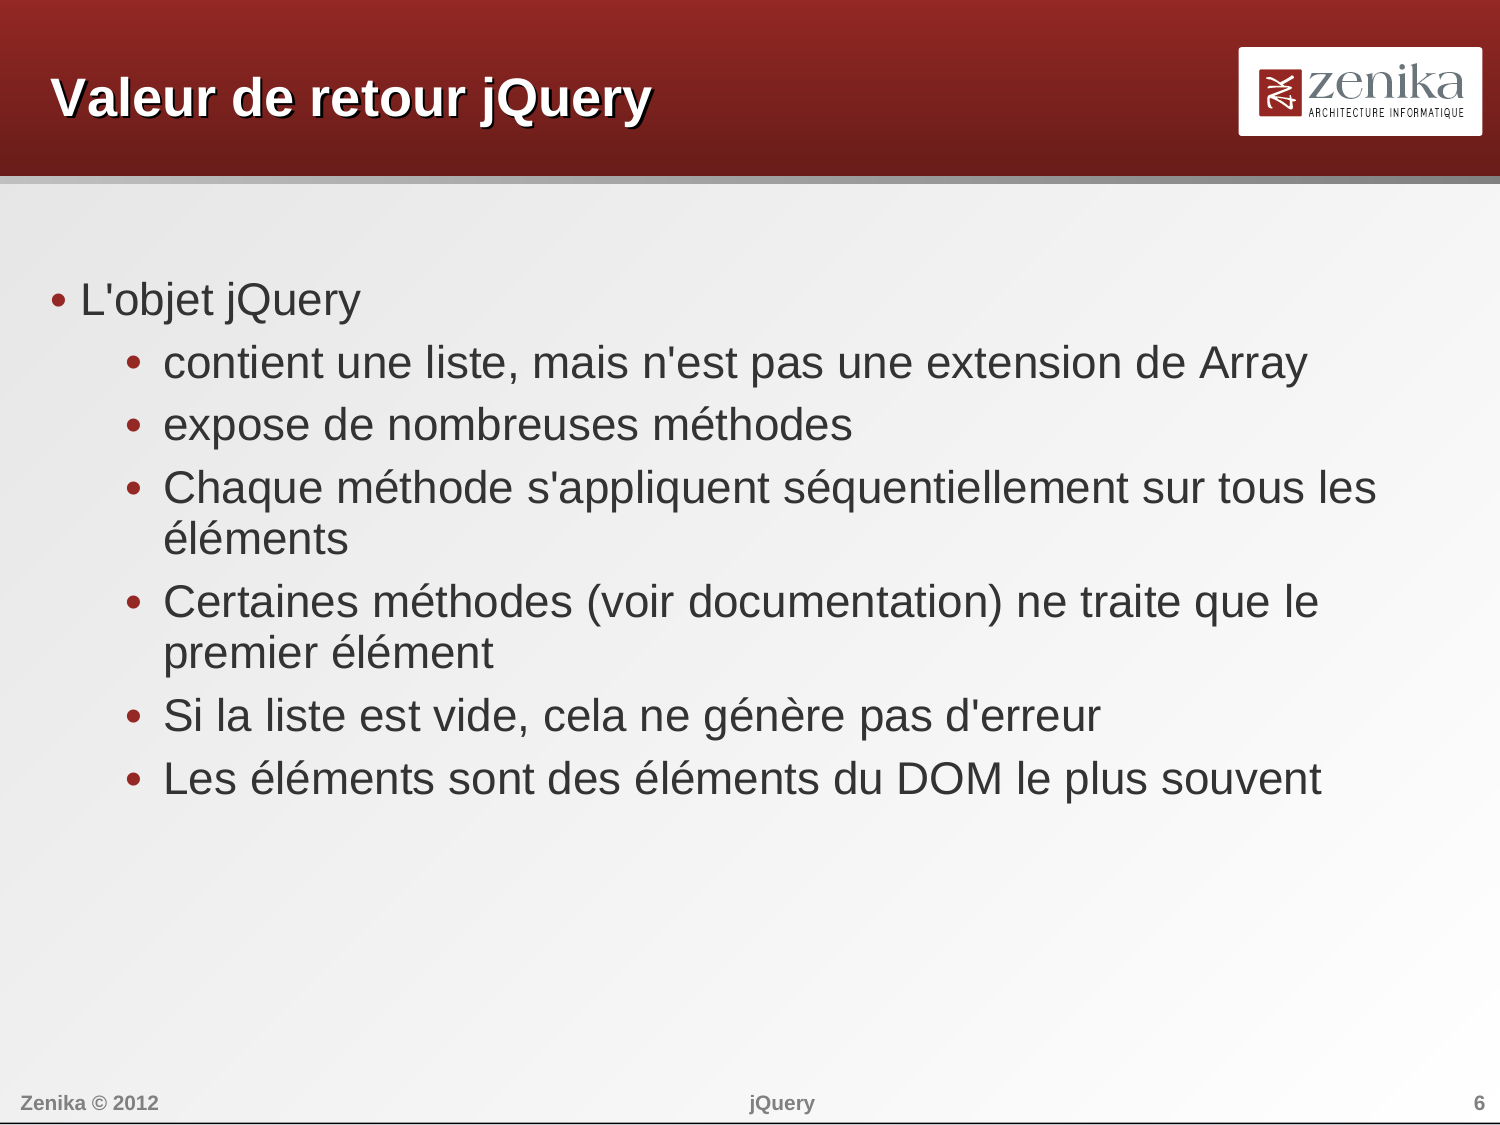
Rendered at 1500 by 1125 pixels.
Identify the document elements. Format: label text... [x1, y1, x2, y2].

title Valeur de retour jQuery [50, 3, 1206, 192]
list L'objet jQuery contient une liste, mais n'est pas une extension de Array expose de nombreuses méthodes Chaque méthode s'appliquent séquentiellement sur tous les éléments Certaines méthodes (voir documentation) ne traite que le premier élément Si la liste est vide, cela ne génère pas d'erreur Les éléments sont des éléments du DOM le plus souvent [50, 208, 1435, 870]
picture [1257, 58, 1464, 125]
